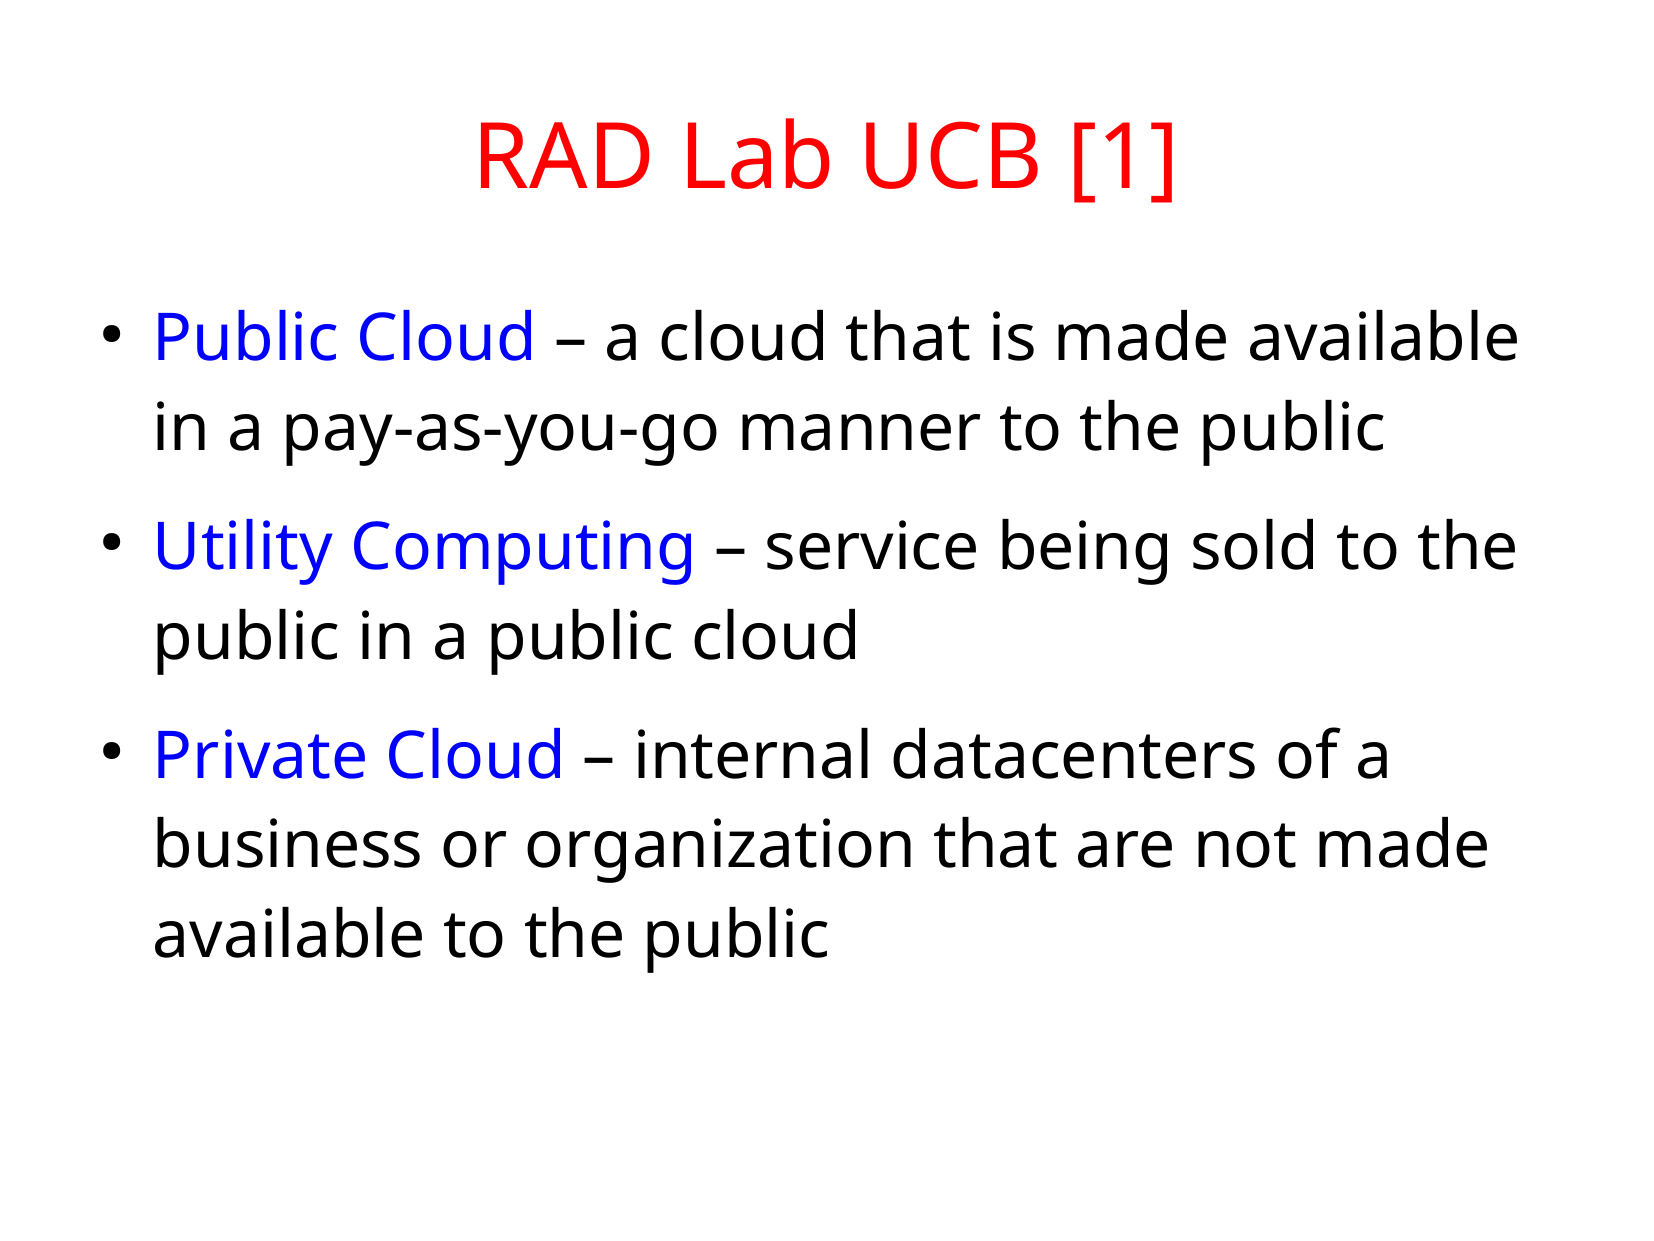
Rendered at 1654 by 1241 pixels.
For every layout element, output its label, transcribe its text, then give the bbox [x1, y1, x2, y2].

list Public Cloud – a cloud that is made available in a pay-as-you-go manner to the public Utility Computing – service being sold to the public in a public cloud Private Cloud – internal datacenters of a business or organization that are not made available to the public [82, 290, 1538, 1010]
title RAD Lab UCB [1] [82, 49, 1571, 257]
